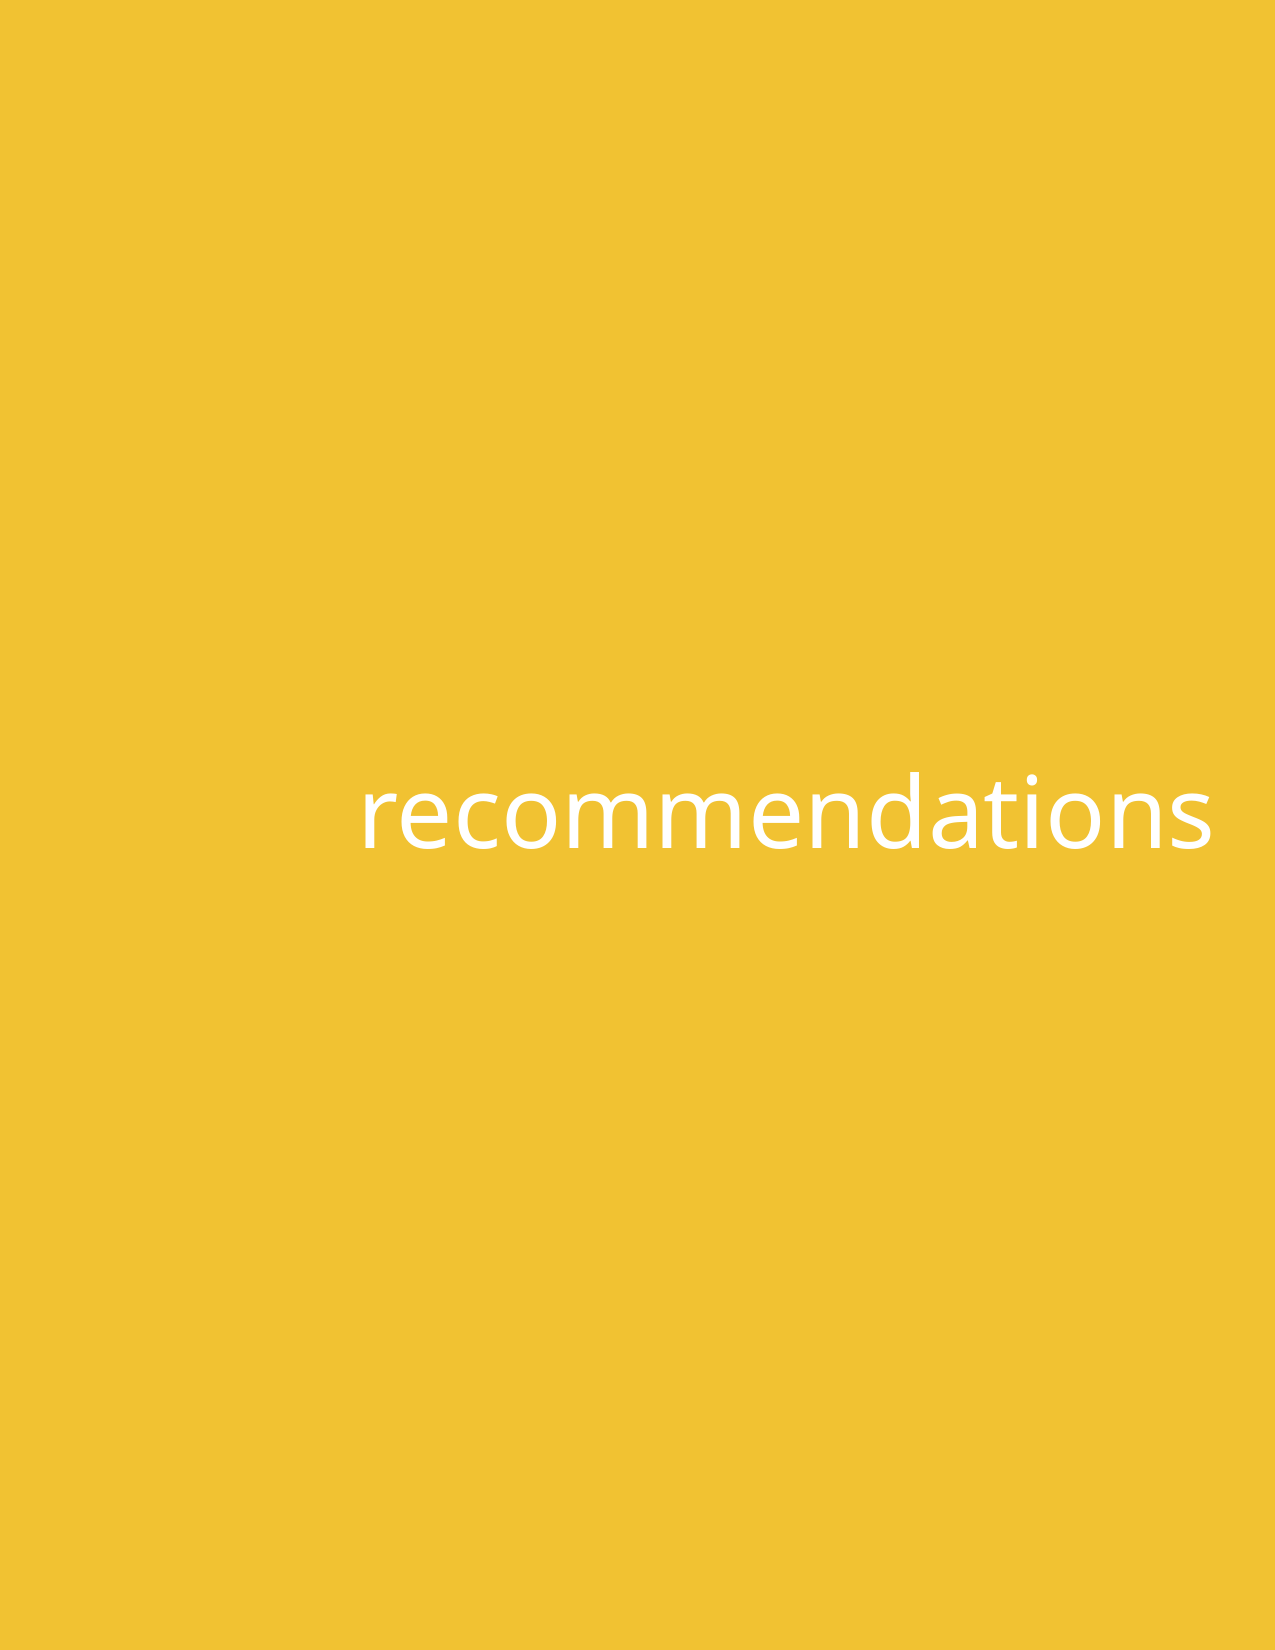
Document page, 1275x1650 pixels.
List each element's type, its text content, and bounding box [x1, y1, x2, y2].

subtitle recommendations [43, 715, 1232, 825]
